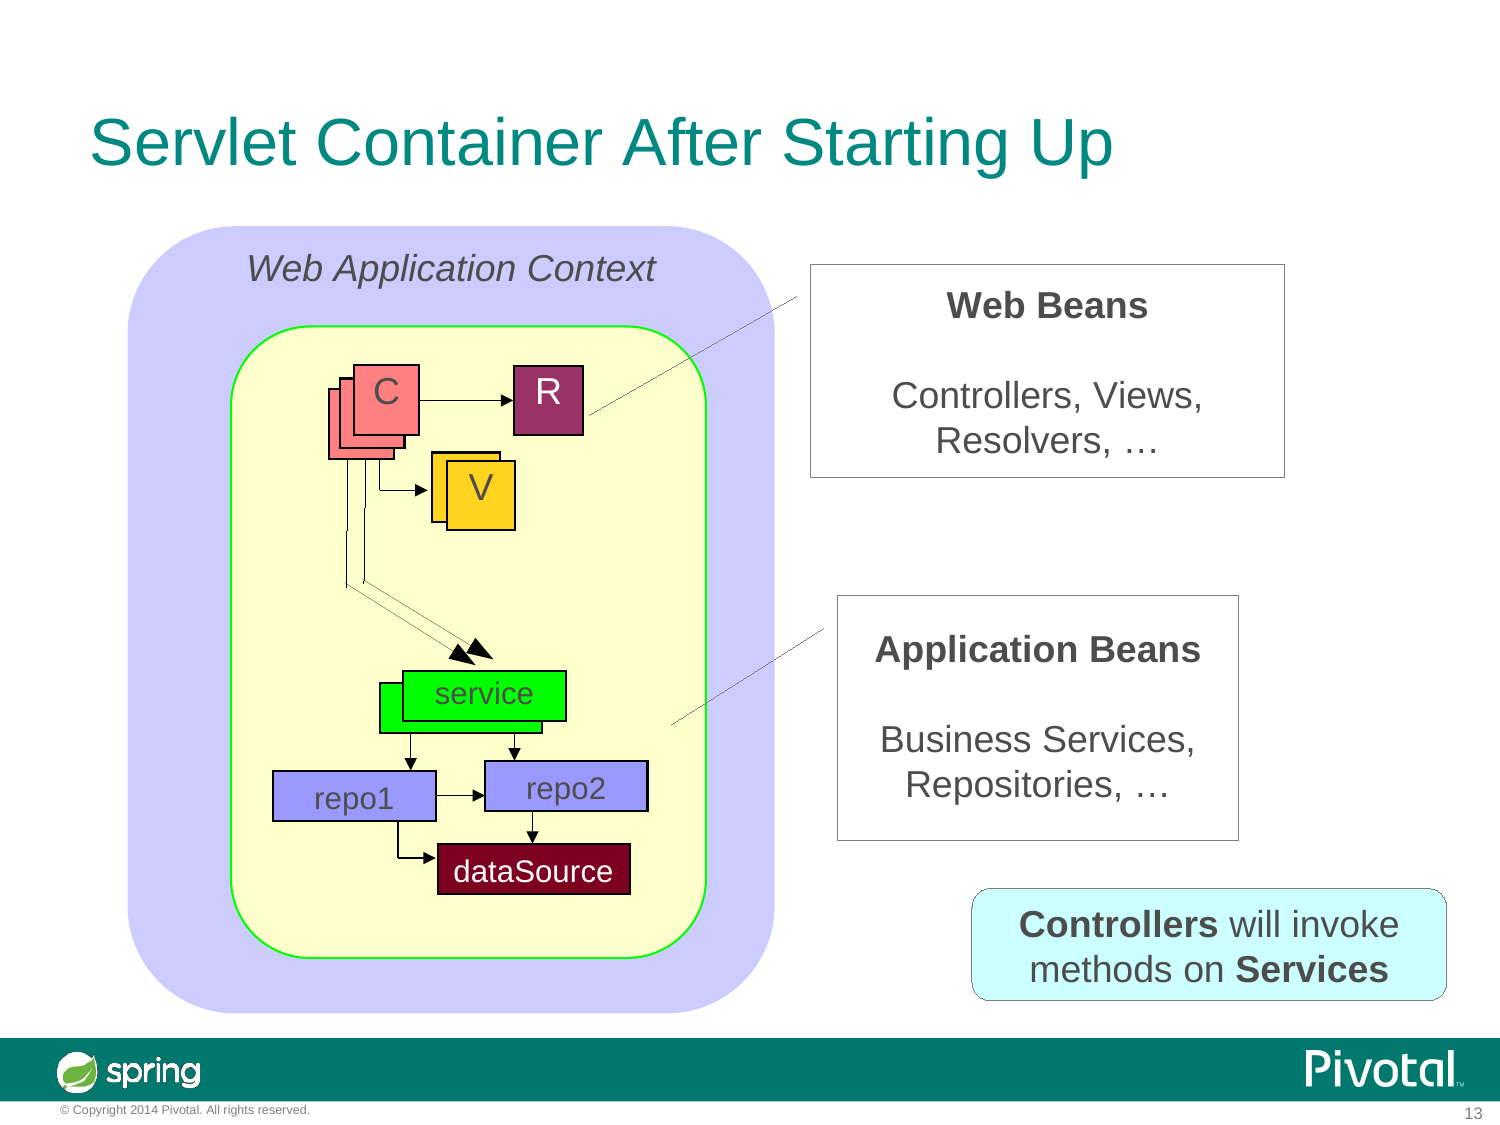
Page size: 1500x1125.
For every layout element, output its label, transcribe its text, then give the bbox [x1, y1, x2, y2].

text_box V [446, 460, 516, 530]
title Servlet Container After Starting Up [75, 44, 1426, 233]
text_box Controllers will invoke methods on Services [971, 888, 1447, 1001]
text_box service [379, 683, 543, 734]
text_box Application Beans Business Services, Repositories, … [837, 596, 1239, 841]
text_box C [354, 365, 420, 436]
text_box V [431, 452, 501, 522]
text_box dataSource [437, 843, 630, 894]
text_box Web Beans Controllers, Views, Resolvers, … [811, 264, 1285, 477]
text_box C [328, 389, 394, 459]
text_box [127, 233, 775, 1014]
text_box repo1 [273, 770, 436, 821]
picture [1306, 1050, 1464, 1087]
text_box C [339, 378, 405, 449]
picture [32, 1041, 210, 1103]
text_box R [514, 365, 583, 436]
text_box service [403, 671, 566, 722]
text_box Web Application Context [218, 235, 684, 297]
text_box repo2 [484, 760, 648, 811]
